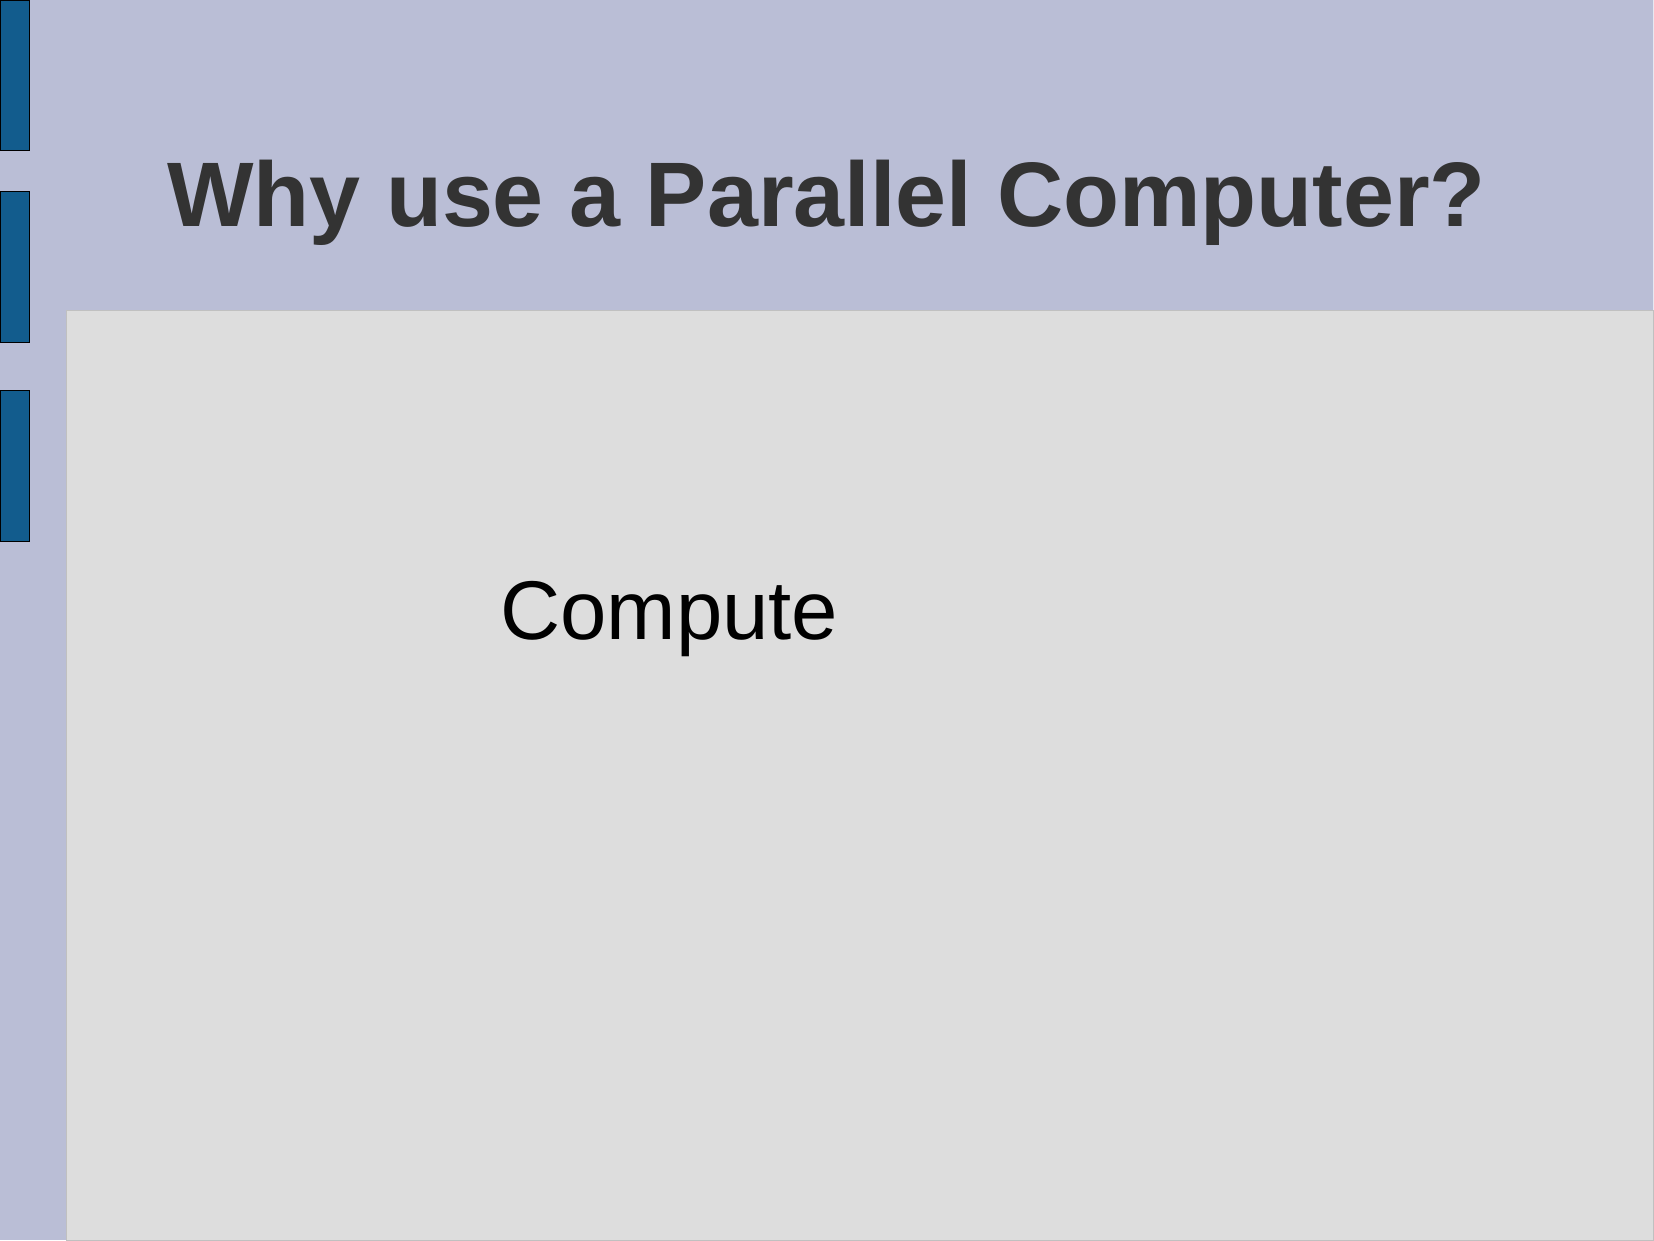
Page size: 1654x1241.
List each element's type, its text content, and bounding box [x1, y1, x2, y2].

text_box Compute [485, 557, 854, 666]
title Why use a Parallel Computer? [121, 91, 1534, 299]
